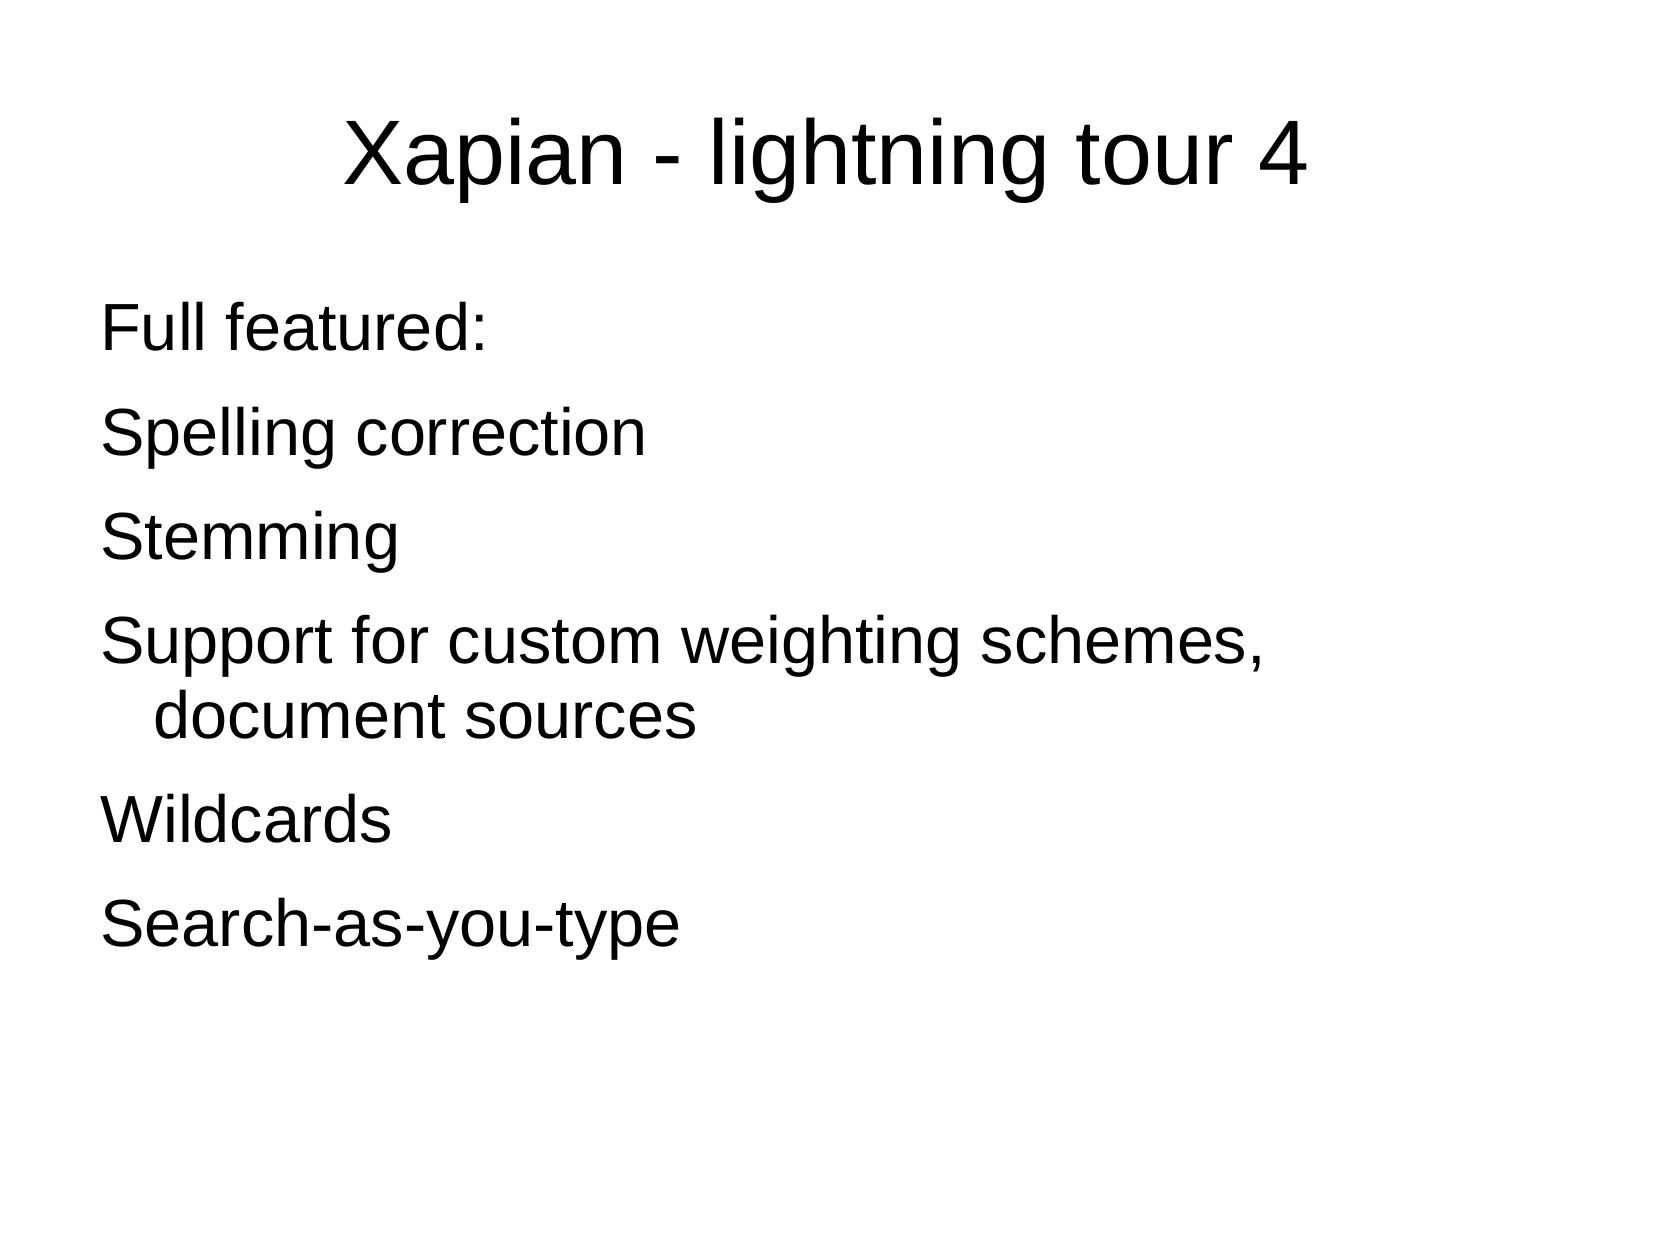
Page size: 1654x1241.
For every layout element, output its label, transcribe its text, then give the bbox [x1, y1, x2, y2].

title Xapian - lightning tour 4 [82, 56, 1571, 250]
list Full featured: Spelling correction Stemming Support for custom weighting schemes, document sources Wildcards Search-as-you-type [82, 290, 1571, 1094]
